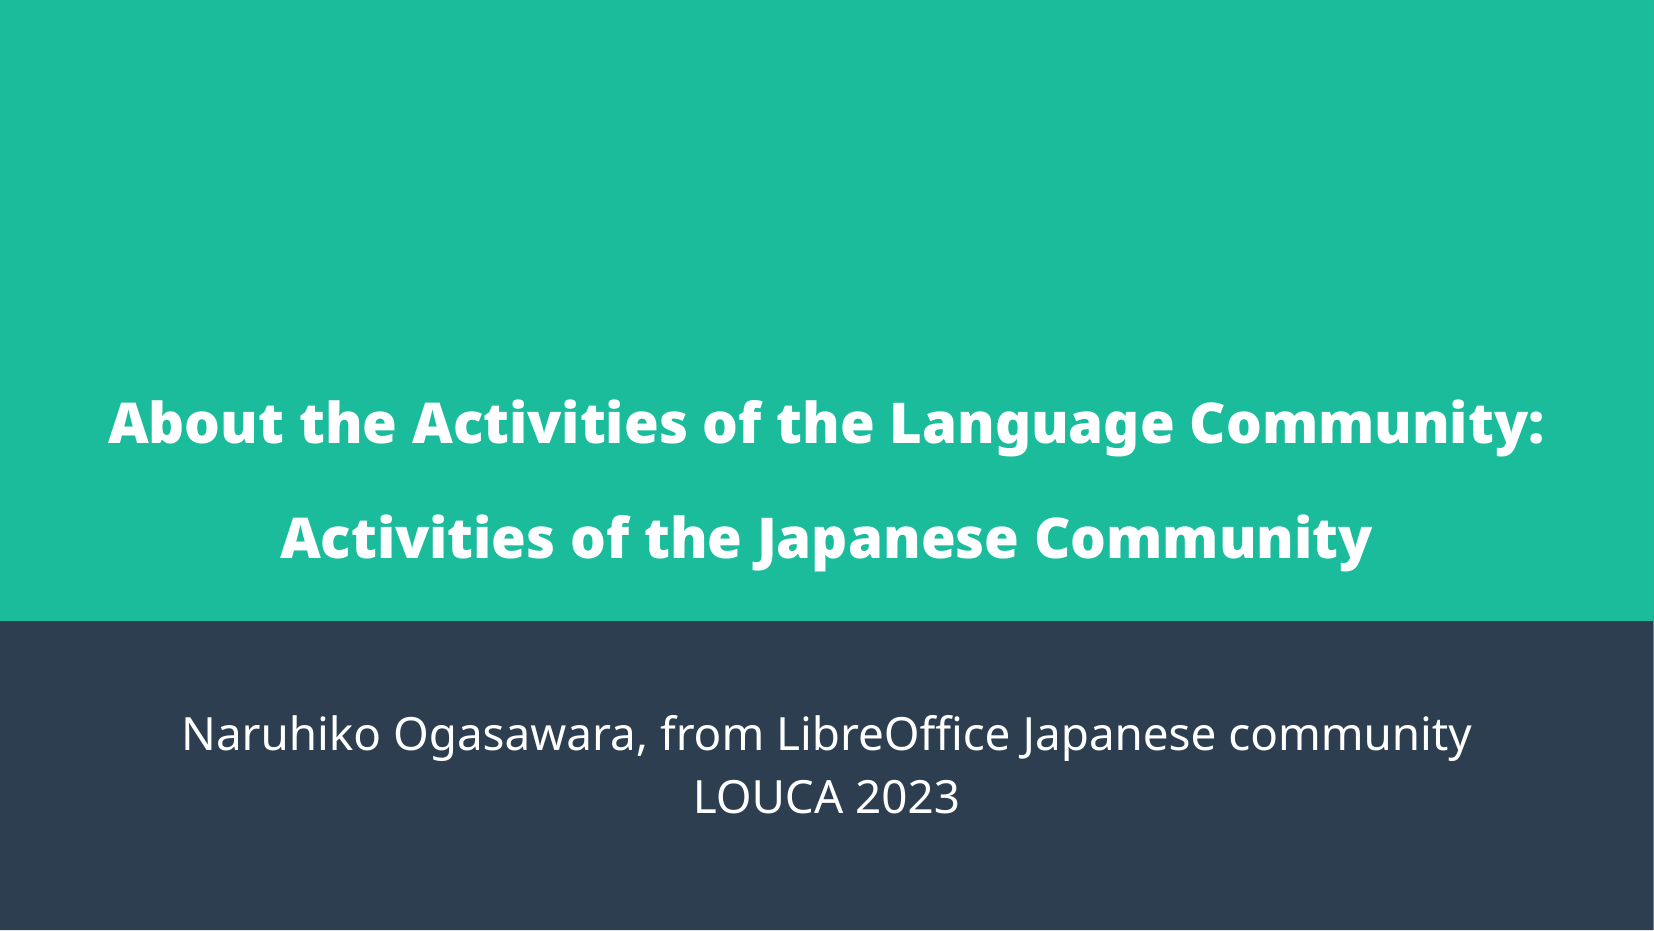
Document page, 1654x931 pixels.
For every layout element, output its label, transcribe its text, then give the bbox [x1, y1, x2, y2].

subtitle Naruhiko Ogasawara, from LibreOffice Japanese community LOUCA 2023 [59, 642, 1595, 886]
title About the Activities of the Language Community: Activities of the Japanese Community [59, 354, 1595, 566]
